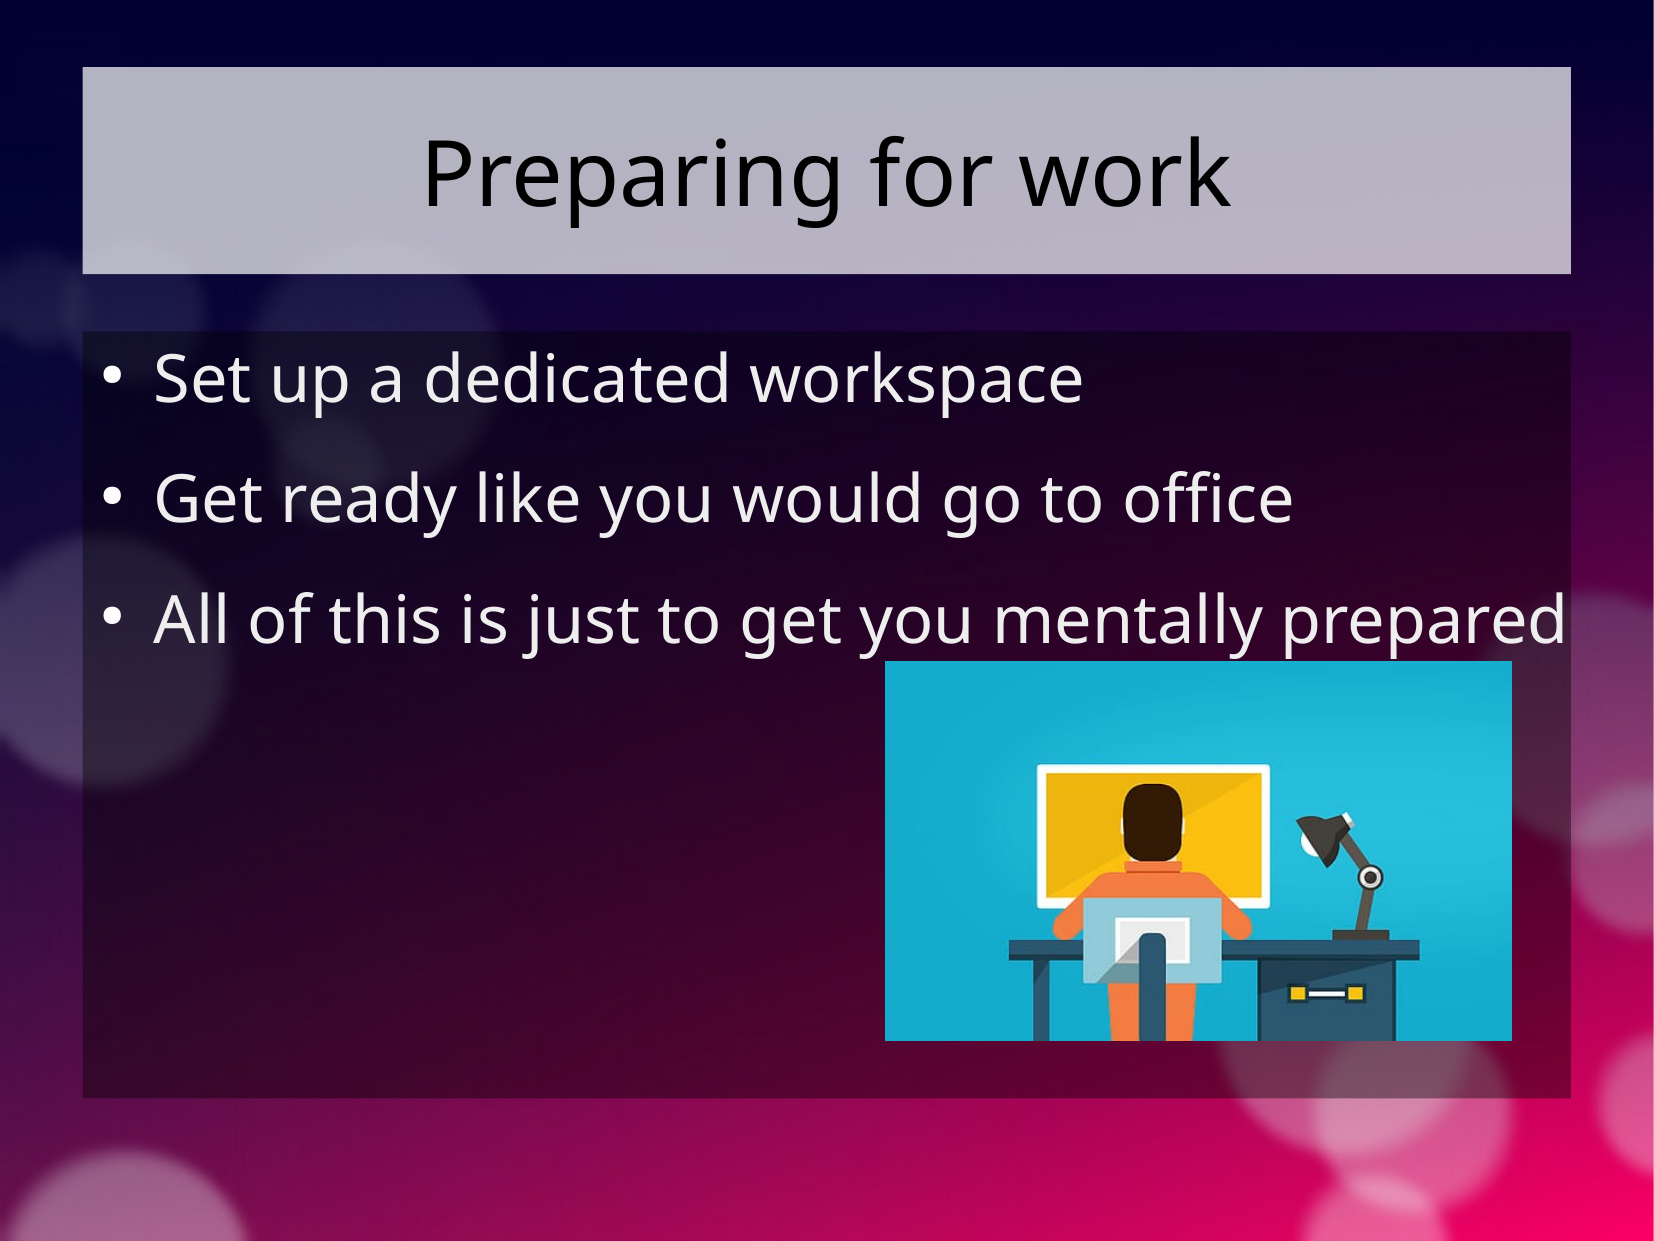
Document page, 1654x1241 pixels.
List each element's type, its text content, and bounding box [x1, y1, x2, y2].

list Set up a dedicated workspace Get ready like you would go to office All of this is just to get you mentally prepared [82, 331, 1571, 1099]
picture [0, 0, 1654, 1241]
title Preparing for work [82, 67, 1571, 275]
